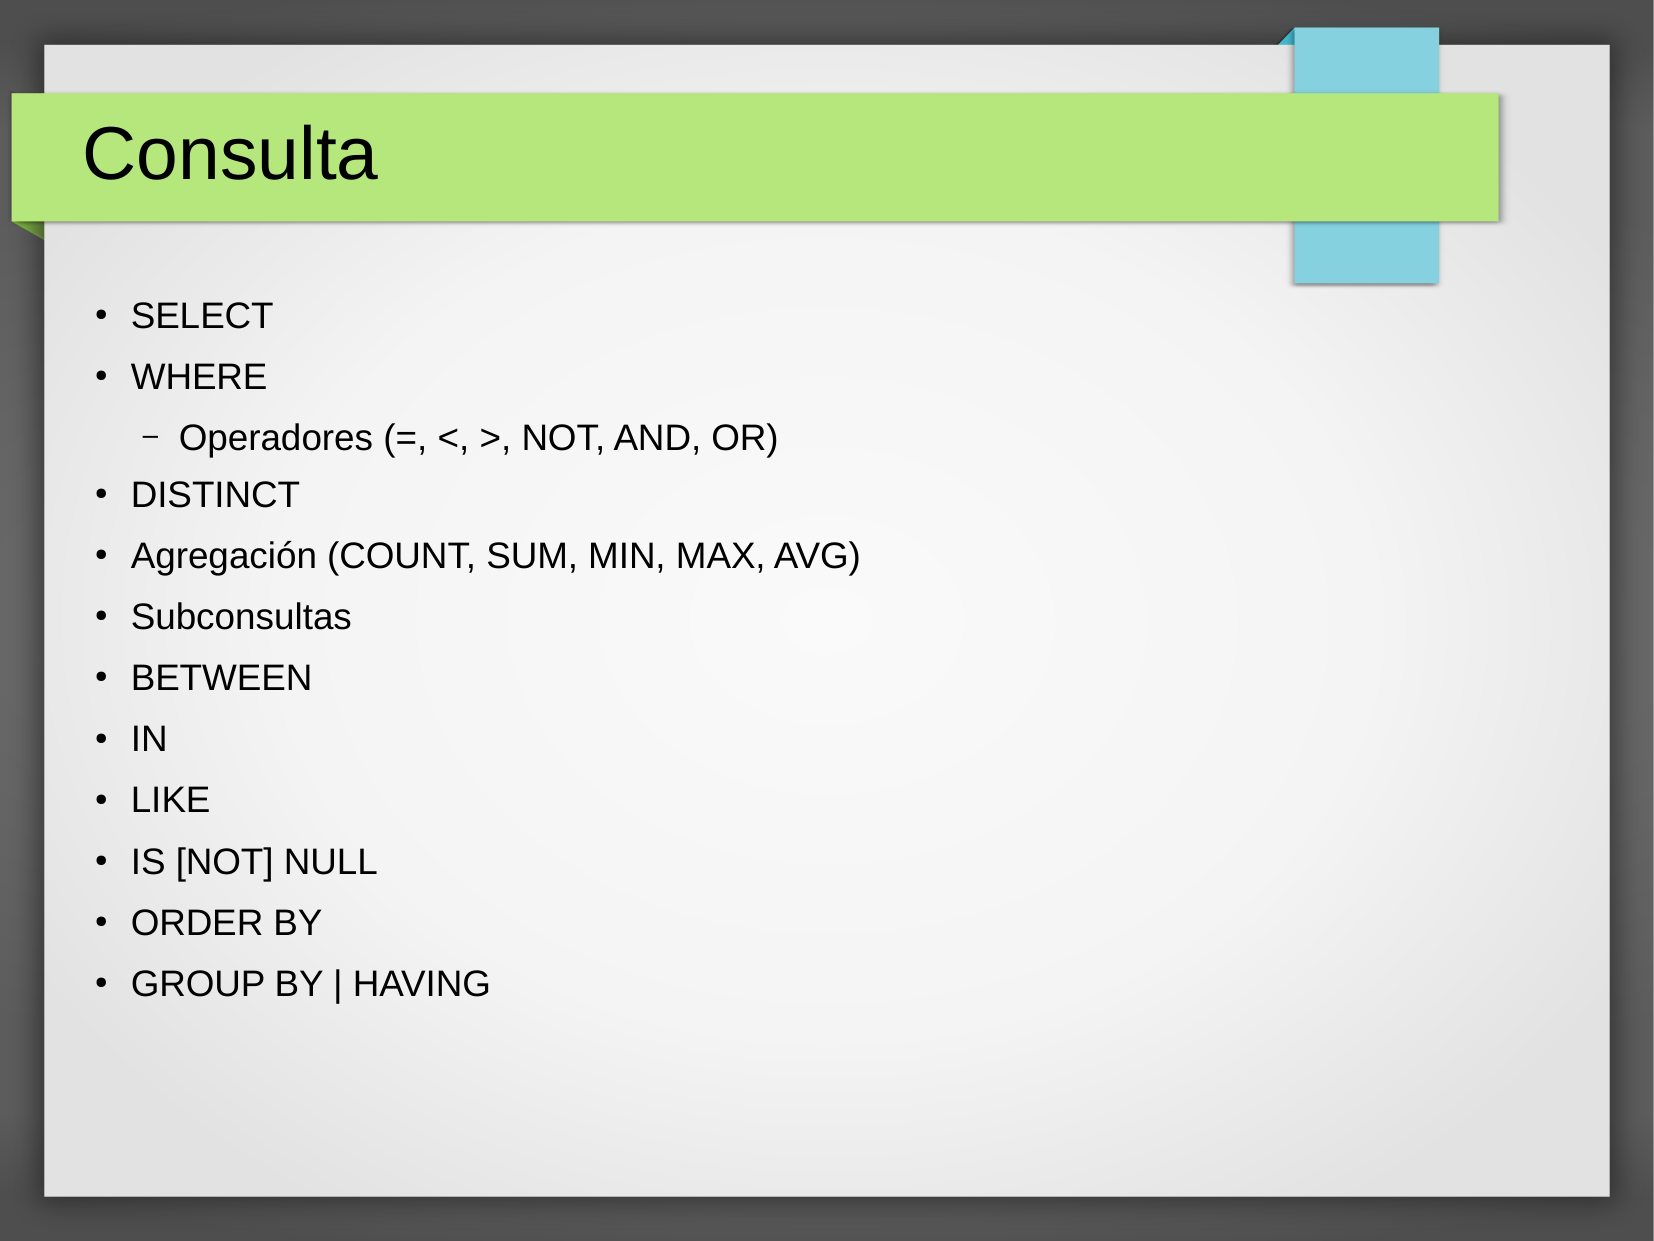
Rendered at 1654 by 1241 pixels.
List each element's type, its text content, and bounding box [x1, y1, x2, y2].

title Consulta [82, 94, 1264, 213]
list SELECT WHERE Operadores (=, <, >, NOT, AND, OR) DISTINCT Agregación (COUNT, SUM, MIN, MAX, AVG) Subconsultas BETWEEN IN LIKE IS [NOT] NULL ORDER BY GROUP BY | HAVING [82, 295, 1571, 1015]
picture [0, 0, 1654, 1241]
